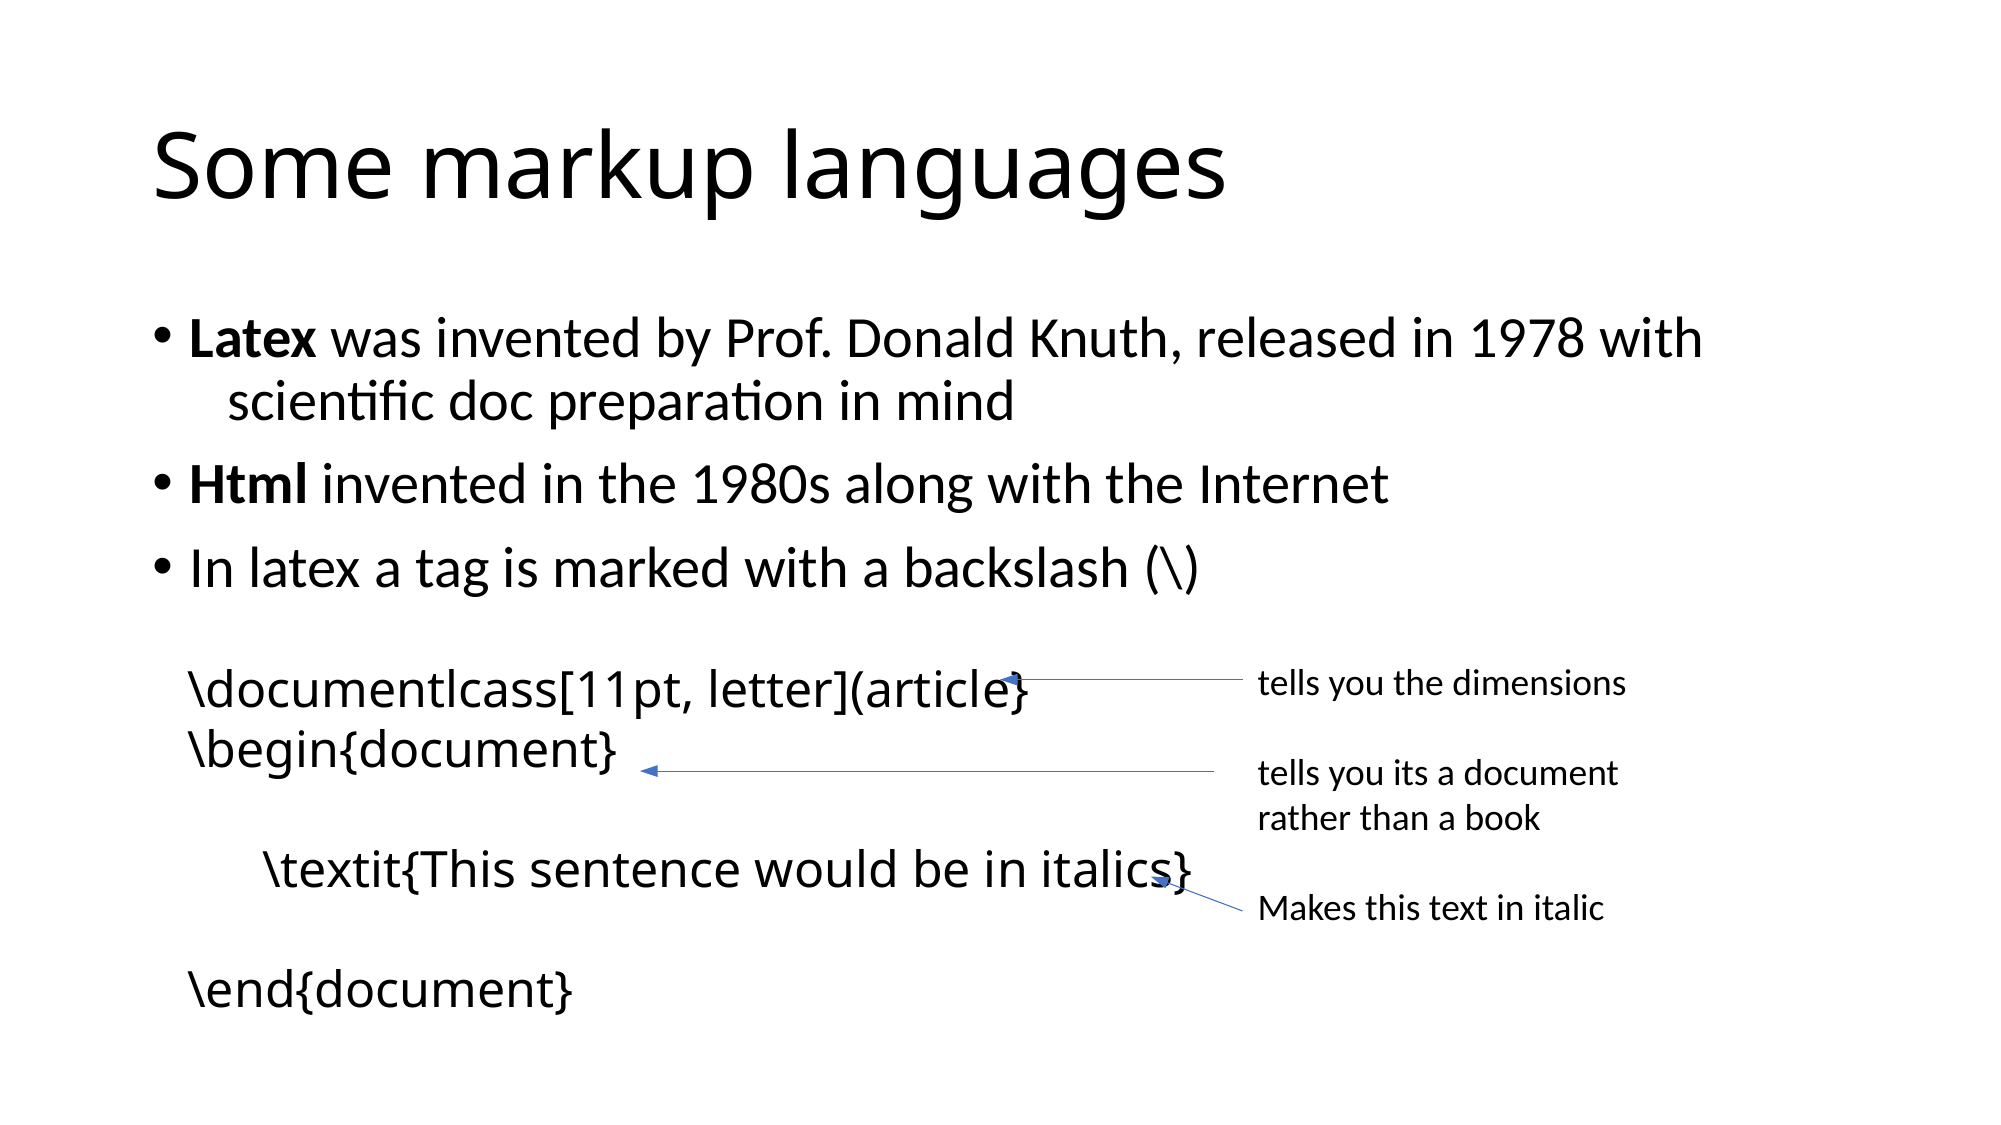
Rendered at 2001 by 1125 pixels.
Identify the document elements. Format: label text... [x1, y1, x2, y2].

title Some markup languages [137, 59, 1863, 278]
text_box \documentlcass[11pt, letter](article} \begin{document} \textit{This sentence would be in italics} \end{document} [172, 650, 1783, 1029]
list Latex was invented by Prof. Donald Knuth, released in 1978 with scientific doc preparation in mind Html invented in the 1980s along with the Internet In latex a tag is marked with a backslash (\) [137, 299, 1863, 650]
text_box tells you the dimensions tells you its a document rather than a book Makes this text in italic [1242, 650, 1726, 938]
